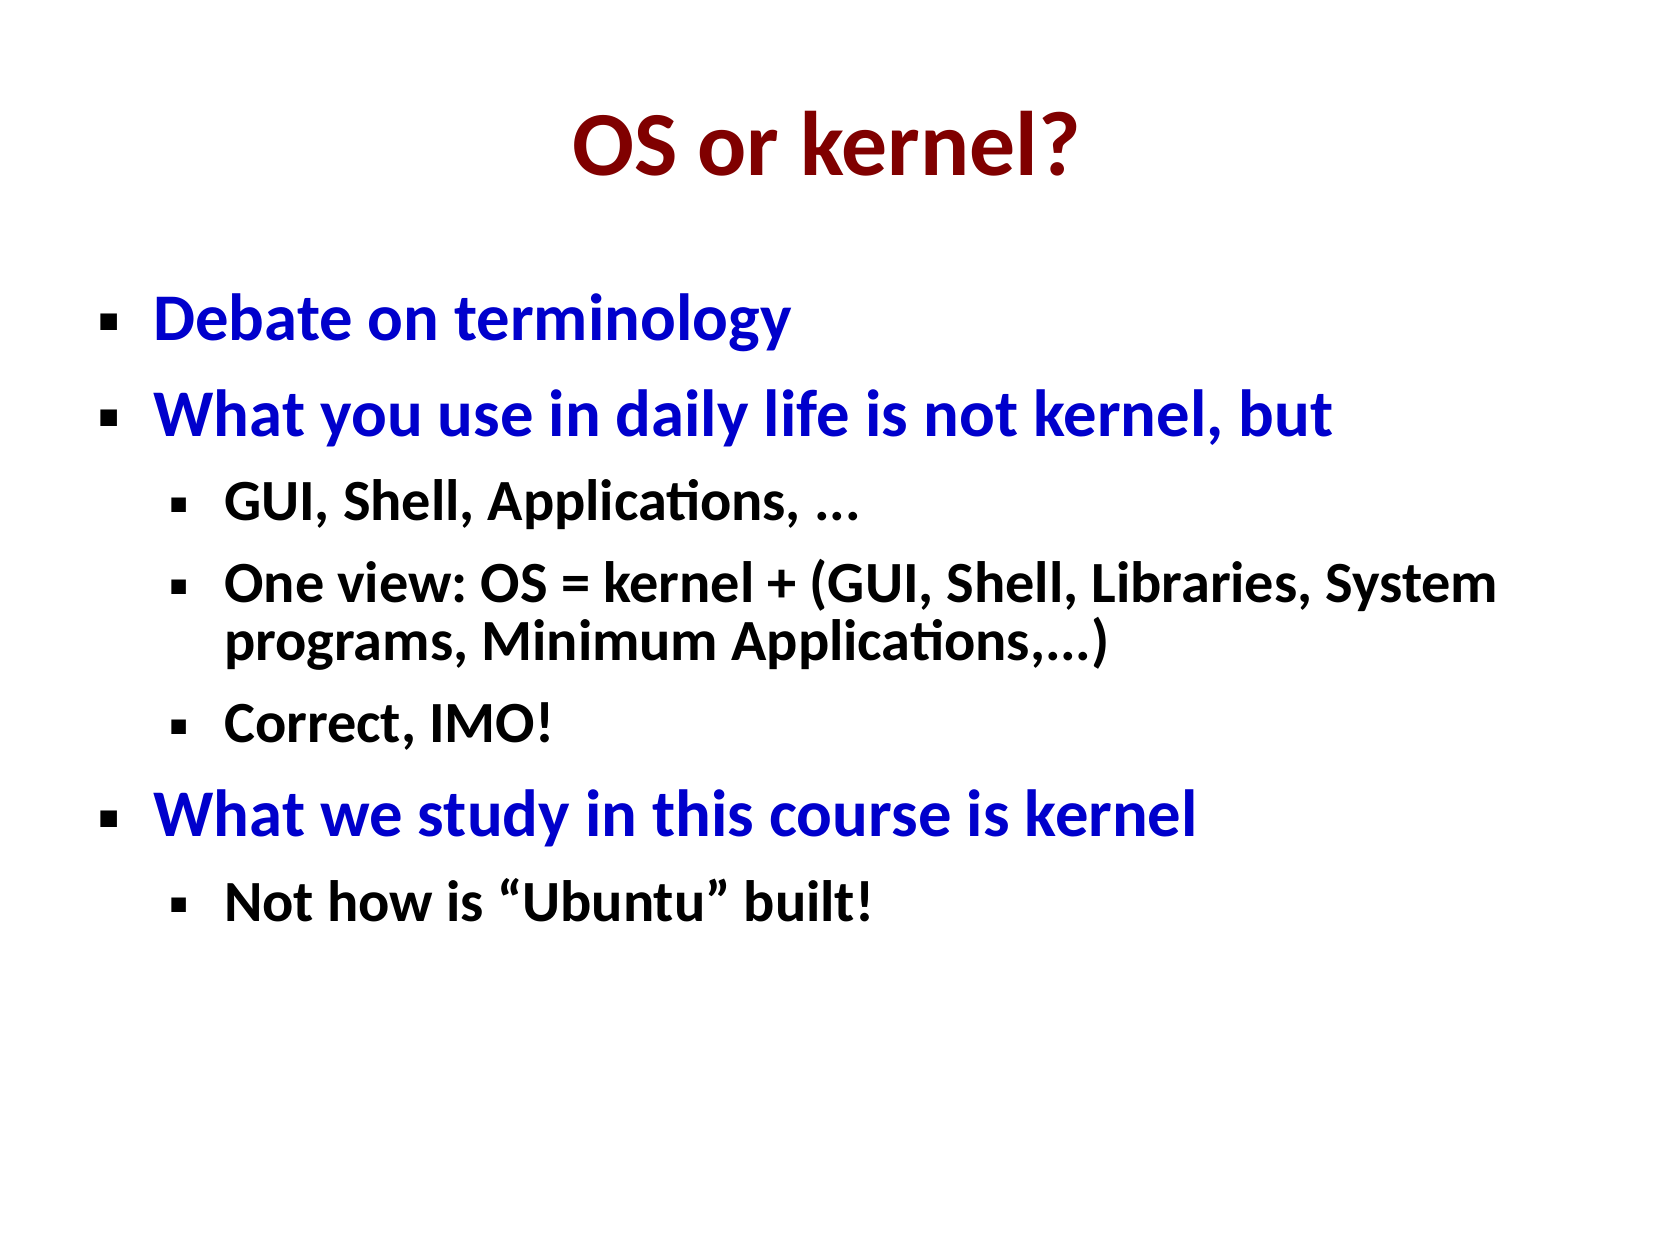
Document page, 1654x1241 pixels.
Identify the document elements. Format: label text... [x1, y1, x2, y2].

title OS or kernel? [82, 49, 1571, 257]
list Debate on terminology What you use in daily life is not kernel, but GUI, Shell, Applications, ... One view: OS = kernel + (GUI, Shell, Libraries, System programs, Minimum Applications,...) Correct, IMO! What we study in this course is kernel Not how is “Ubuntu” built! [82, 290, 1571, 1010]
